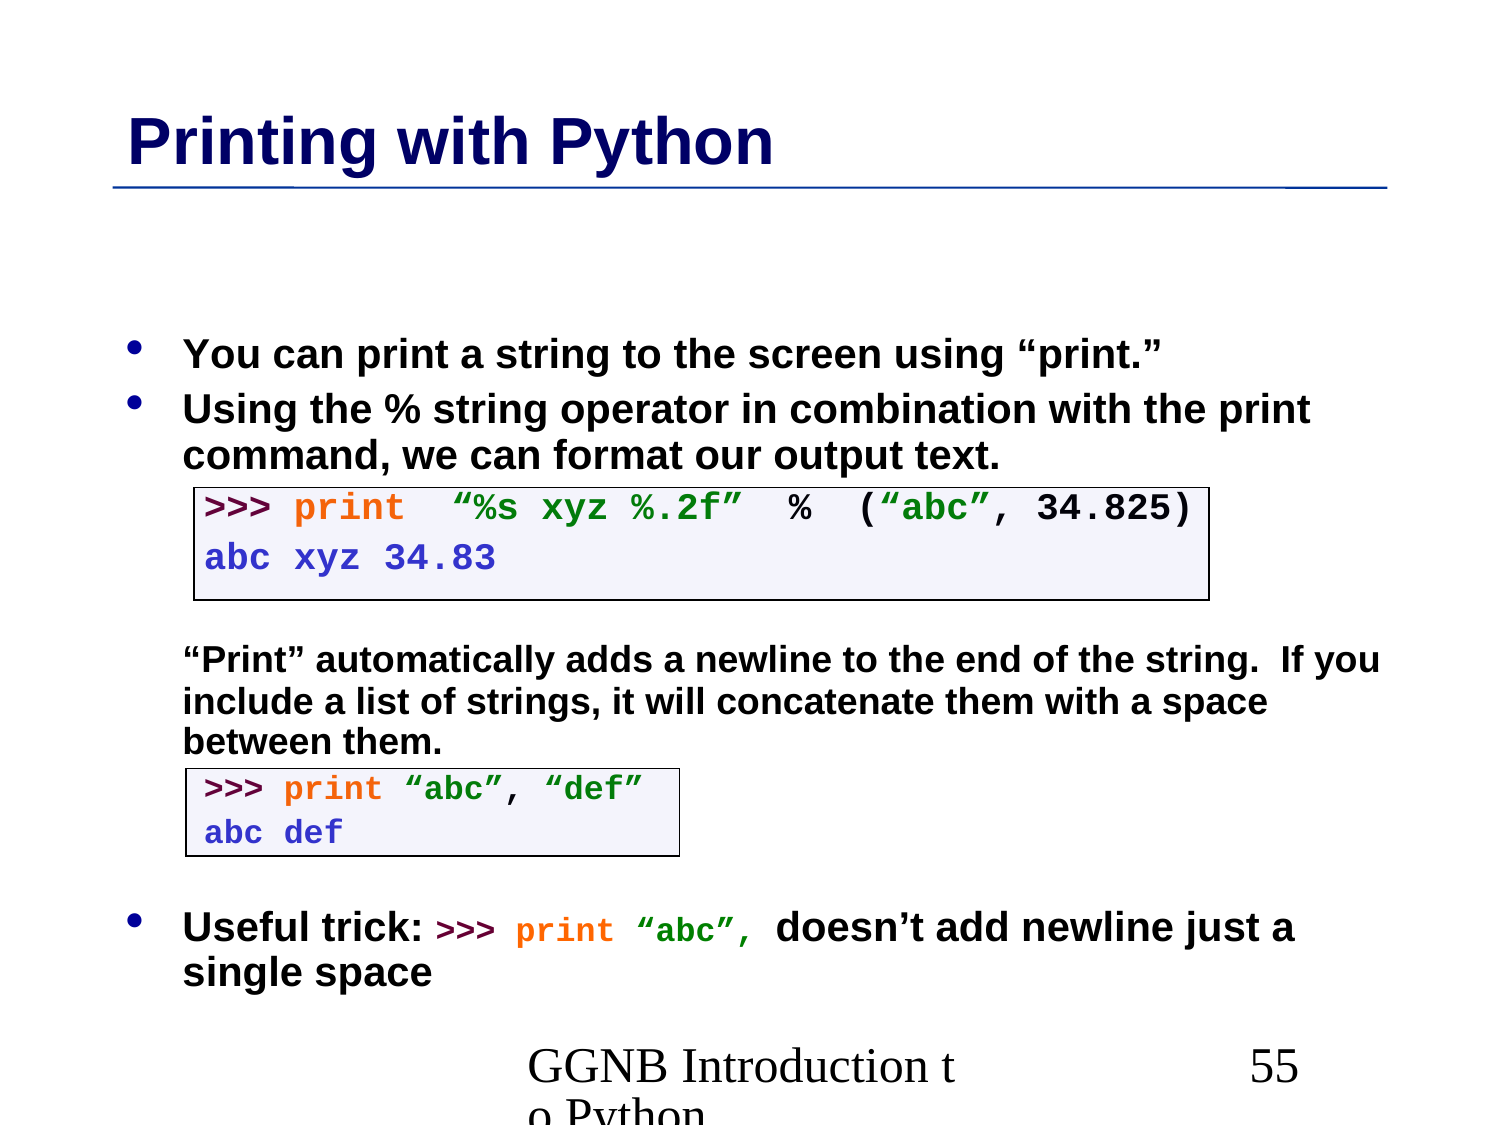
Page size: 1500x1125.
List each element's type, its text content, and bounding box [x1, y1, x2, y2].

title Printing with Python [112, 89, 1388, 185]
text_box [185, 768, 680, 856]
list You can print a string to the screen using “print.” Using the % string operator in combination with the print command, we can format our output text. >>> print “%s xyz %.2f” % (“abc”, 34.825) abc xyz 34.83 “Print” automatically adds a newline to the end of the string. If you include a list of strings, it will concatenate them with a space between them. >>> print “abc”, “def” abc def Useful trick: >>> print “abc”, doesn’t add newline just a single space [112, 324, 1401, 1013]
text_box [194, 487, 1210, 600]
